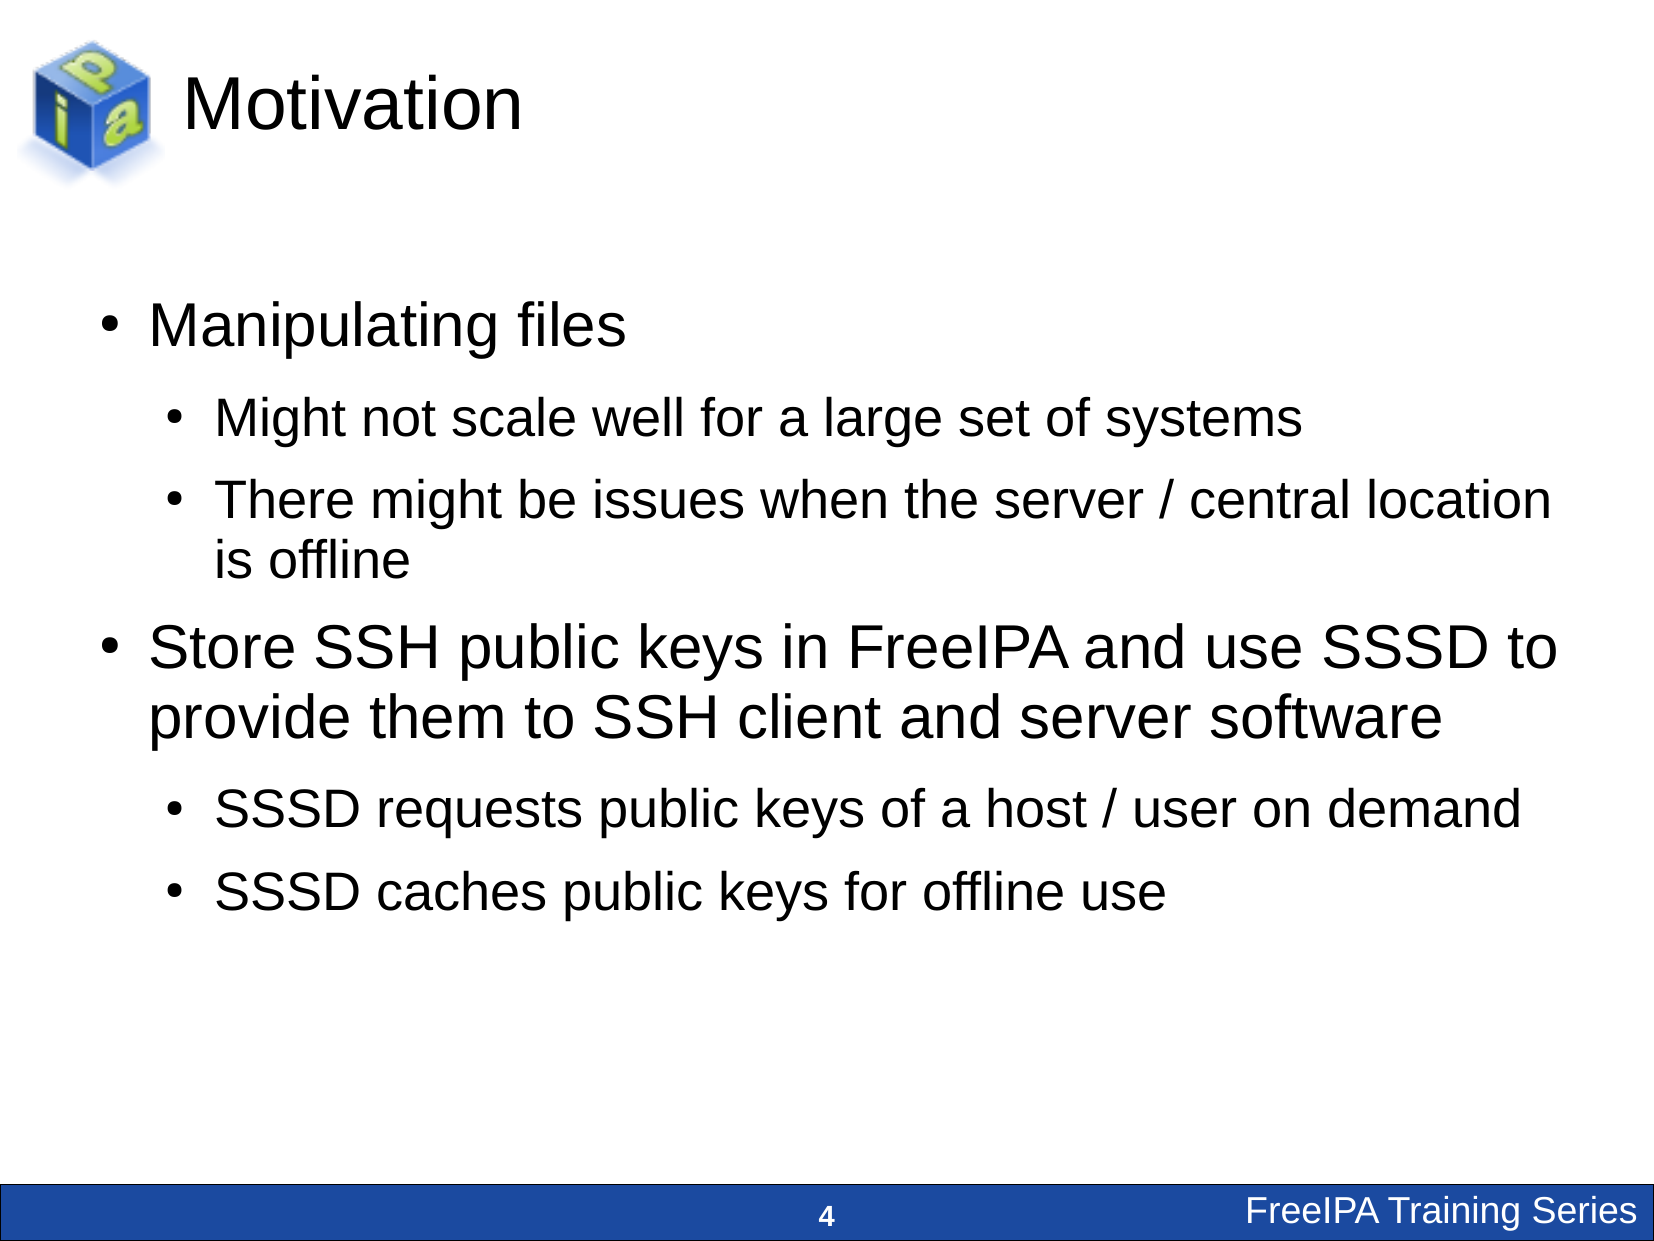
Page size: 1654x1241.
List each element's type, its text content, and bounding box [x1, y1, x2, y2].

picture [17, 34, 165, 193]
title Motivation [182, 31, 1579, 177]
list Manipulating files Might not scale well for a large set of systems There might be issues when the server / central location is offline Store SSH public keys in FreeIPA and use SSSD to provide them to SSH client and server software SSSD requests public keys of a host / user on demand SSSD caches public keys for offline use [82, 290, 1571, 1010]
